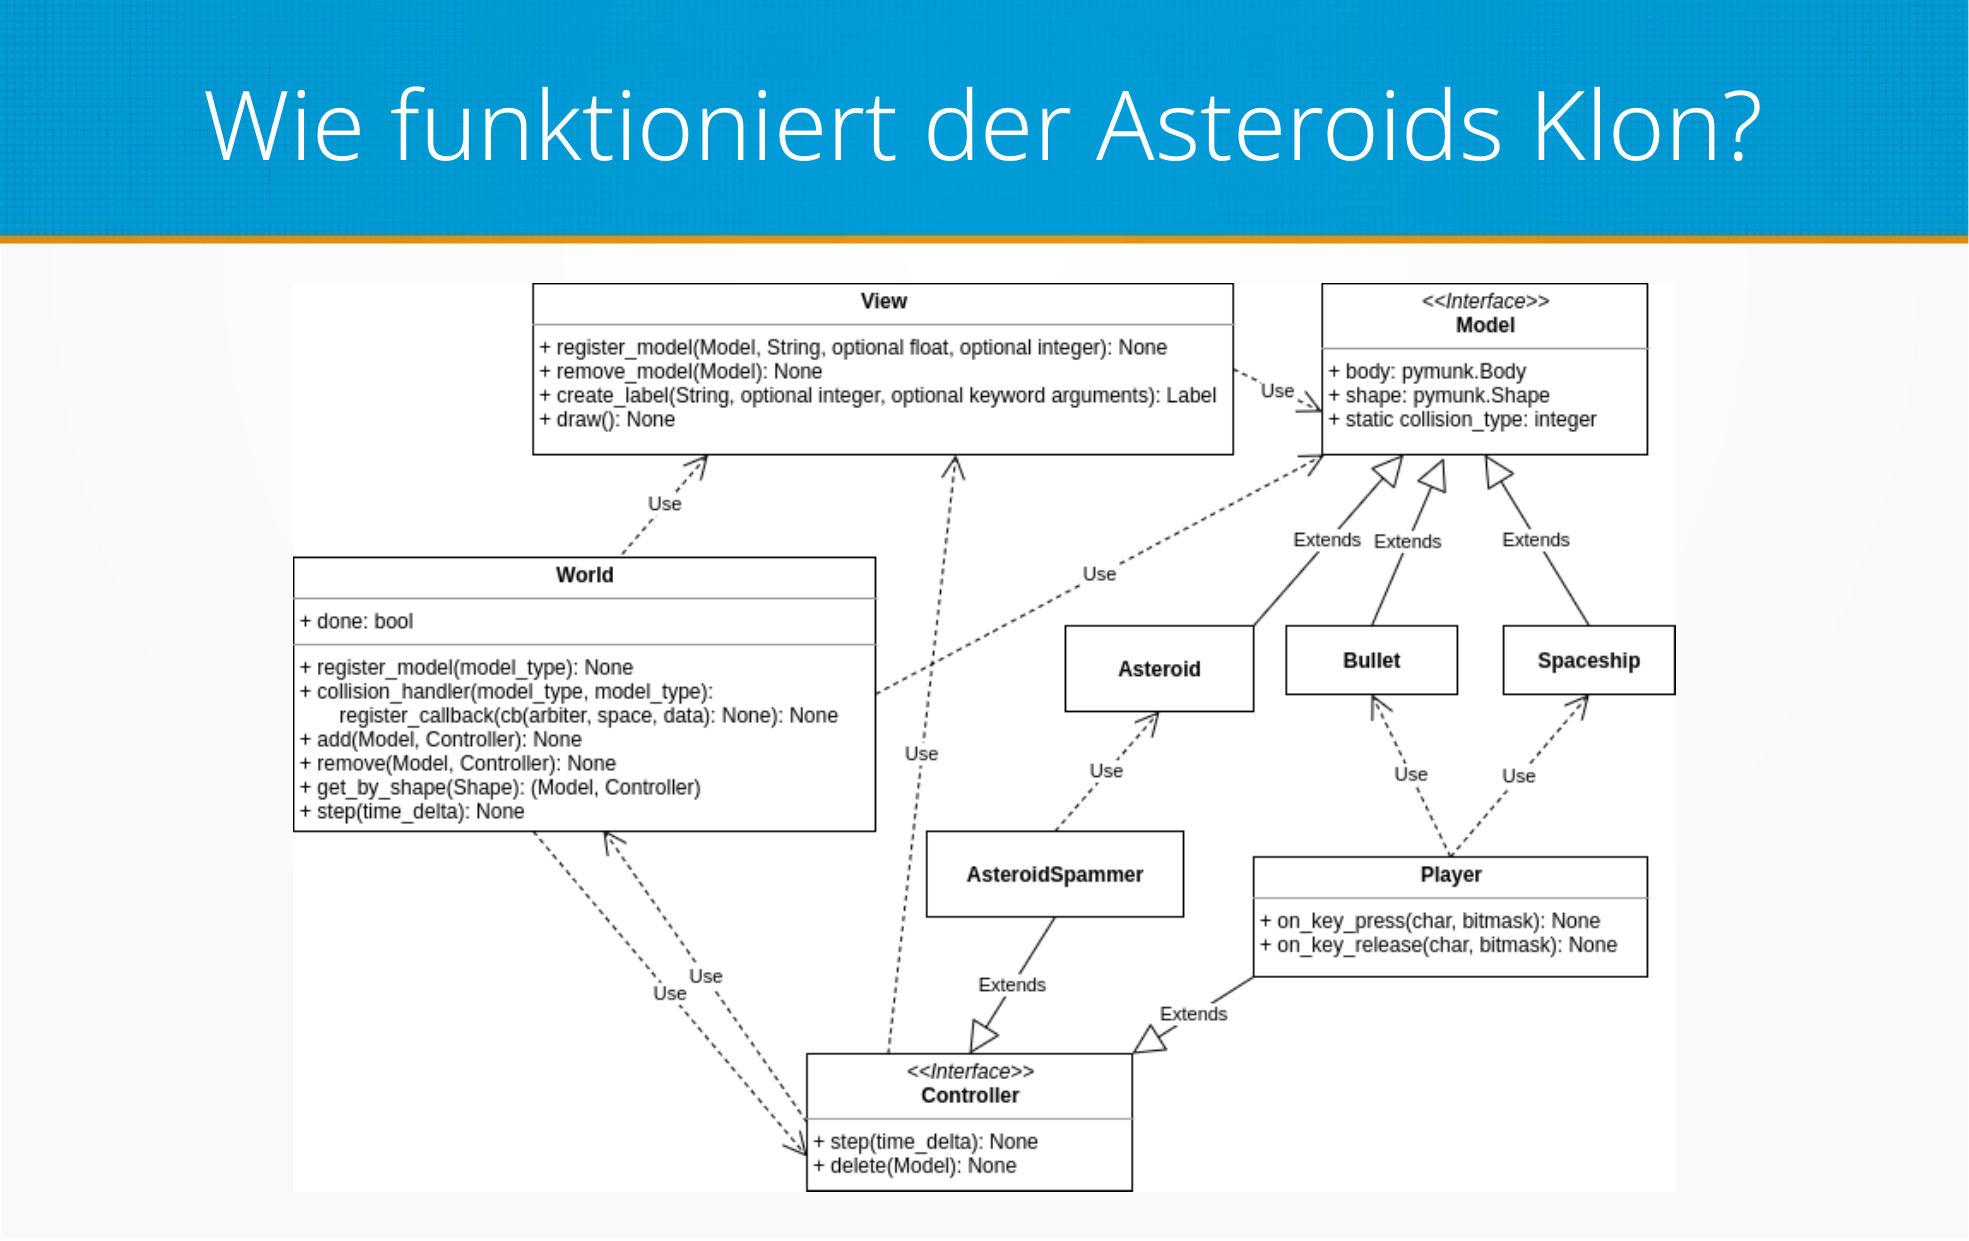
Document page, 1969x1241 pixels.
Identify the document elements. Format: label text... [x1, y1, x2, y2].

picture [0, 233, 1969, 1241]
title Wie funktioniert der Asteroids Klon? [98, 19, 1870, 227]
